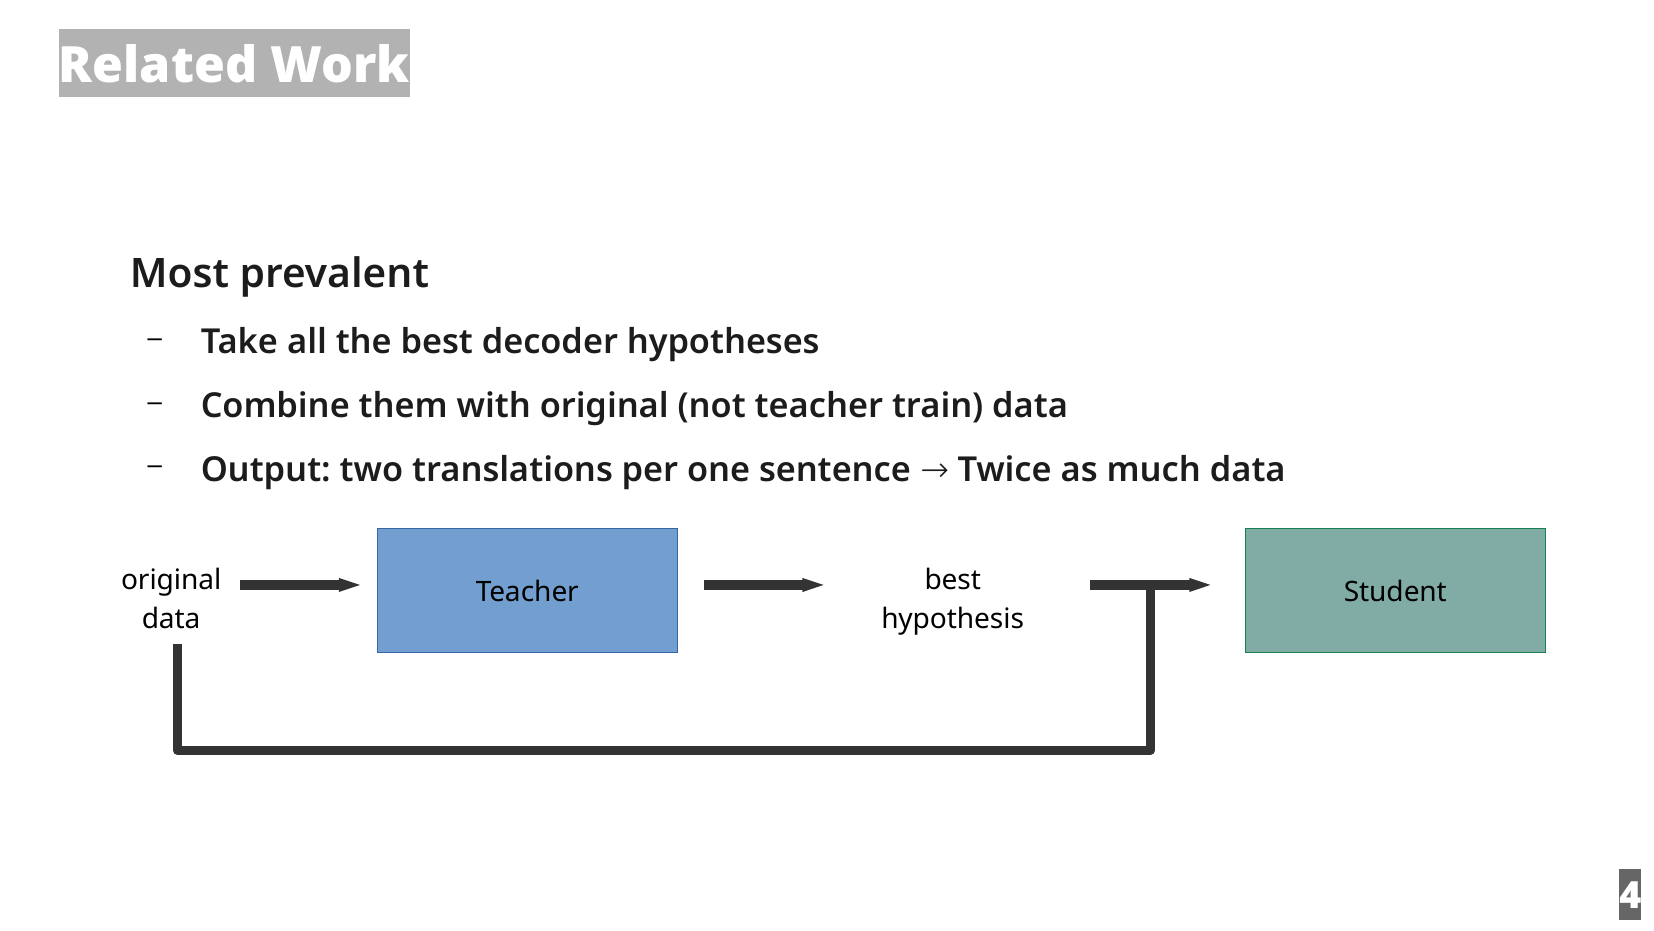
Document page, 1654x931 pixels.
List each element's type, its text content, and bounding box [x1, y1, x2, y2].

list Most prevalent Take all the best decoder hypotheses Combine them with original (not teacher train) data Output: two translations per one sentence → Twice as much data [59, 243, 1565, 820]
text_box best hypothesis [866, 552, 1051, 633]
text_box Student [1245, 528, 1546, 653]
text_box Teacher [377, 528, 678, 653]
title Related Work [59, 0, 1595, 98]
text_box original data [106, 552, 249, 633]
